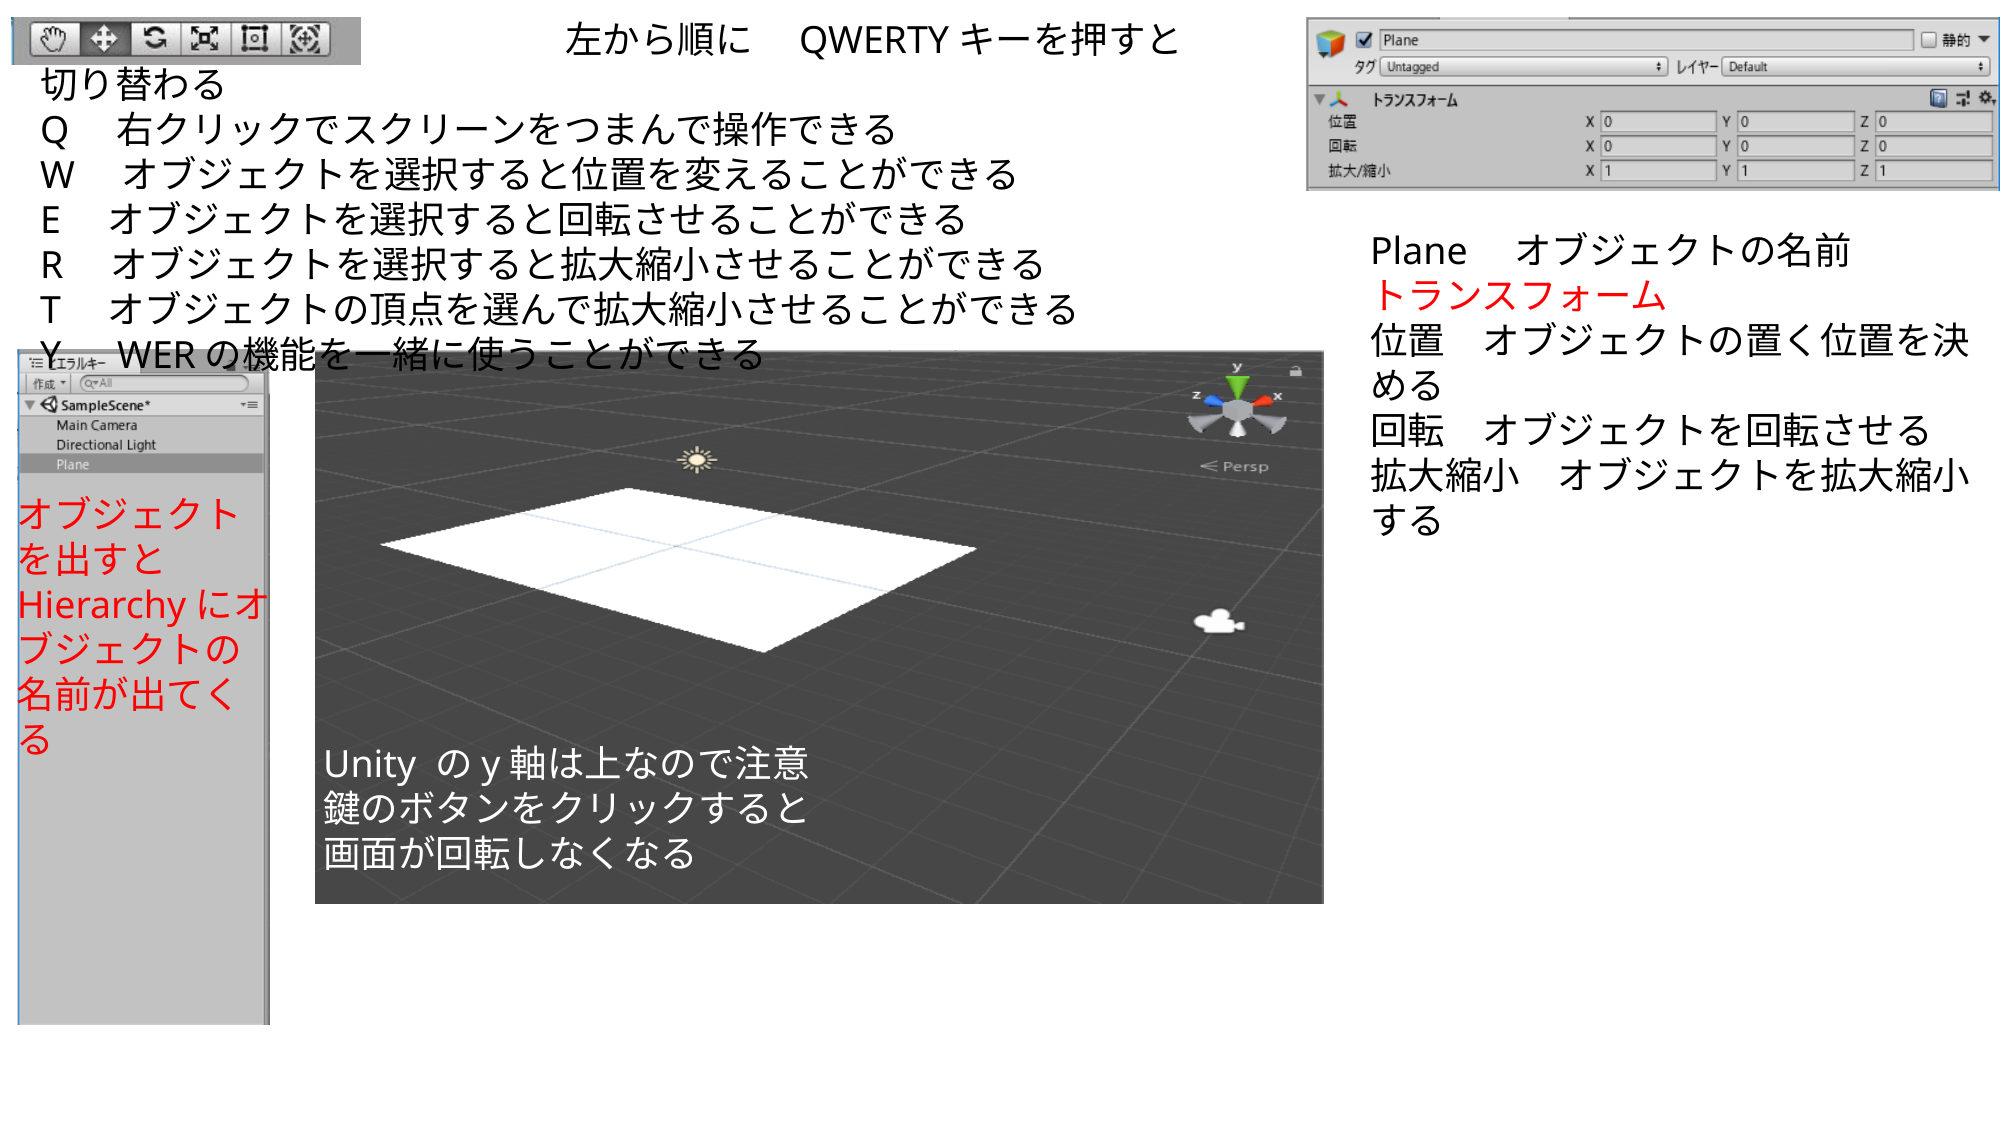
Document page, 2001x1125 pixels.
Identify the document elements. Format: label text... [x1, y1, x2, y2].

picture [1306, 17, 2000, 191]
text_box Unity のy軸は上なので注意 鍵のボタンをクリックすると画面が回転しなくなる [308, 686, 848, 884]
picture [17, 727, 270, 1026]
picture [179, 350, 189, 354]
text_box 左から順に QWERTYキーを押すと切り替わる Q 右クリックでスクリーンをつまんで操作できる W オブジェクトを選択すると位置を変えることができる E オブジェクトを選択すると回転させることができる R オブジェクトを選択すると拡大縮小させることができる T オブジェクトの頂点を選んで拡大縮小させることができる Y WERの機能を一緒に使うことができる [25, 8, 1209, 343]
text_box オブジェクトを出すとHierarchyにオブジェクトの名前が出てくる [1, 483, 287, 727]
picture [17, 350, 270, 483]
picture [743, 362, 751, 367]
picture [413, 356, 423, 360]
picture [210, 350, 221, 363]
picture [123, 350, 130, 363]
picture [139, 350, 146, 363]
picture [405, 350, 416, 356]
picture [252, 350, 266, 356]
text_box Plane オブジェクトの名前 トランスフォーム 位置 オブジェクトの置く位置を決める 回転 オブジェクトを回転させる 拡大縮小 オブジェクトを拡大縮小する [1354, 219, 2000, 463]
picture [30, 747, 38, 752]
picture [315, 350, 1324, 904]
picture [413, 363, 423, 367]
picture [11, 17, 361, 65]
